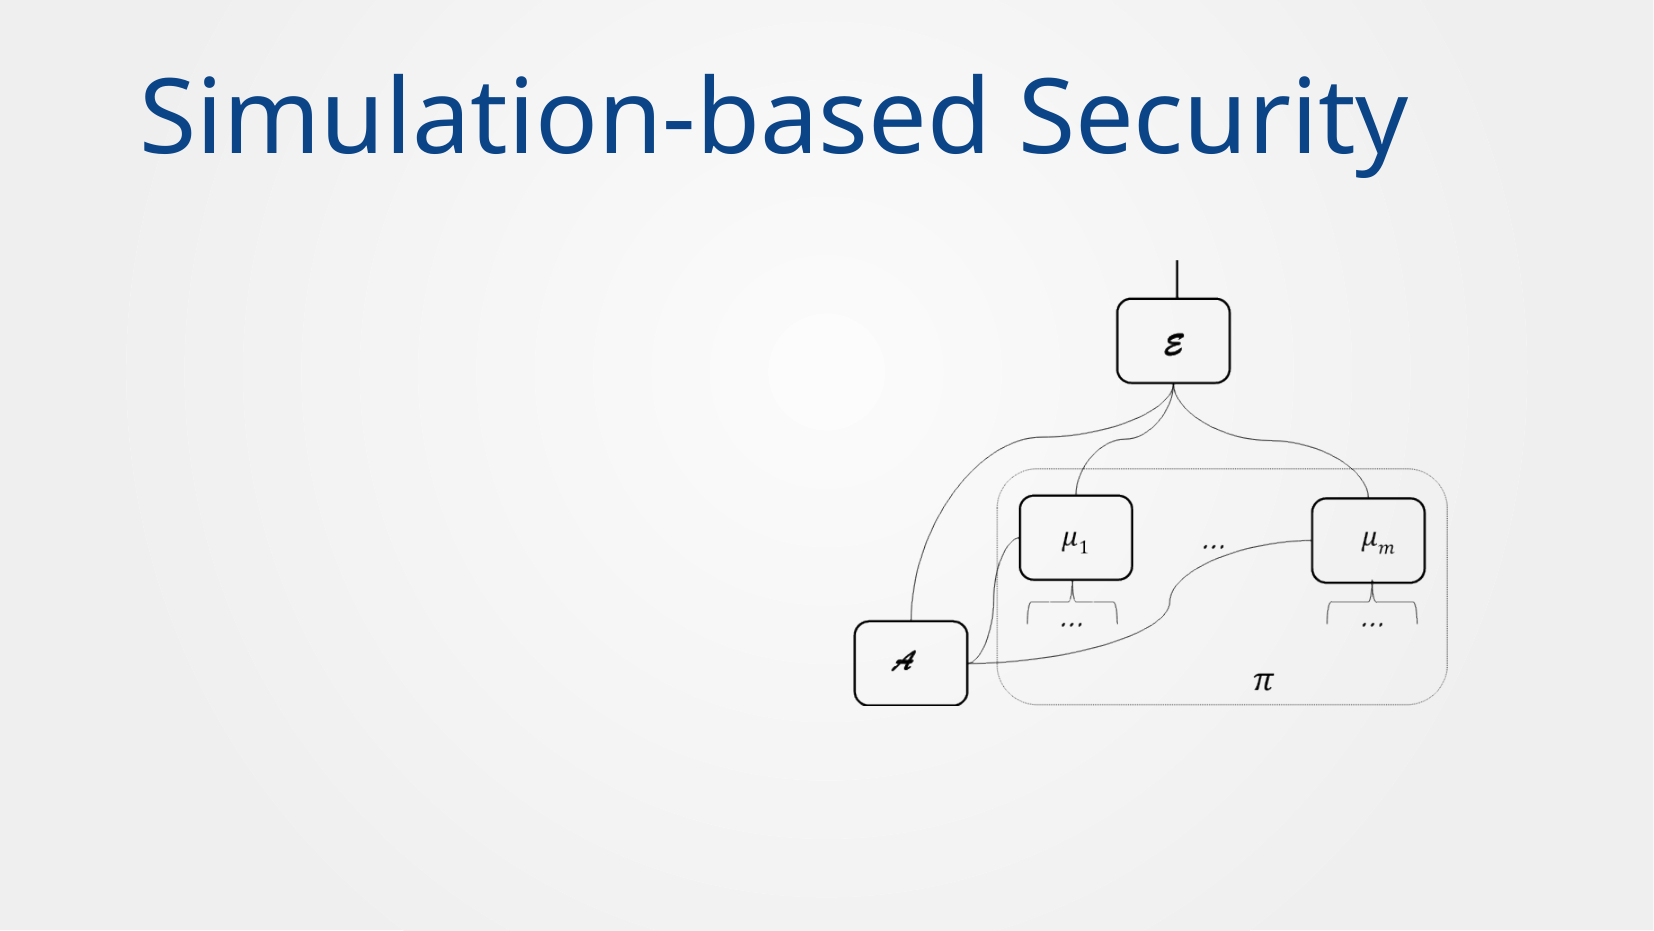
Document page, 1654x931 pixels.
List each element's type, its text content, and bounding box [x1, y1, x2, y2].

title Simulation-based Security [139, 48, 1515, 184]
picture [853, 259, 1448, 706]
